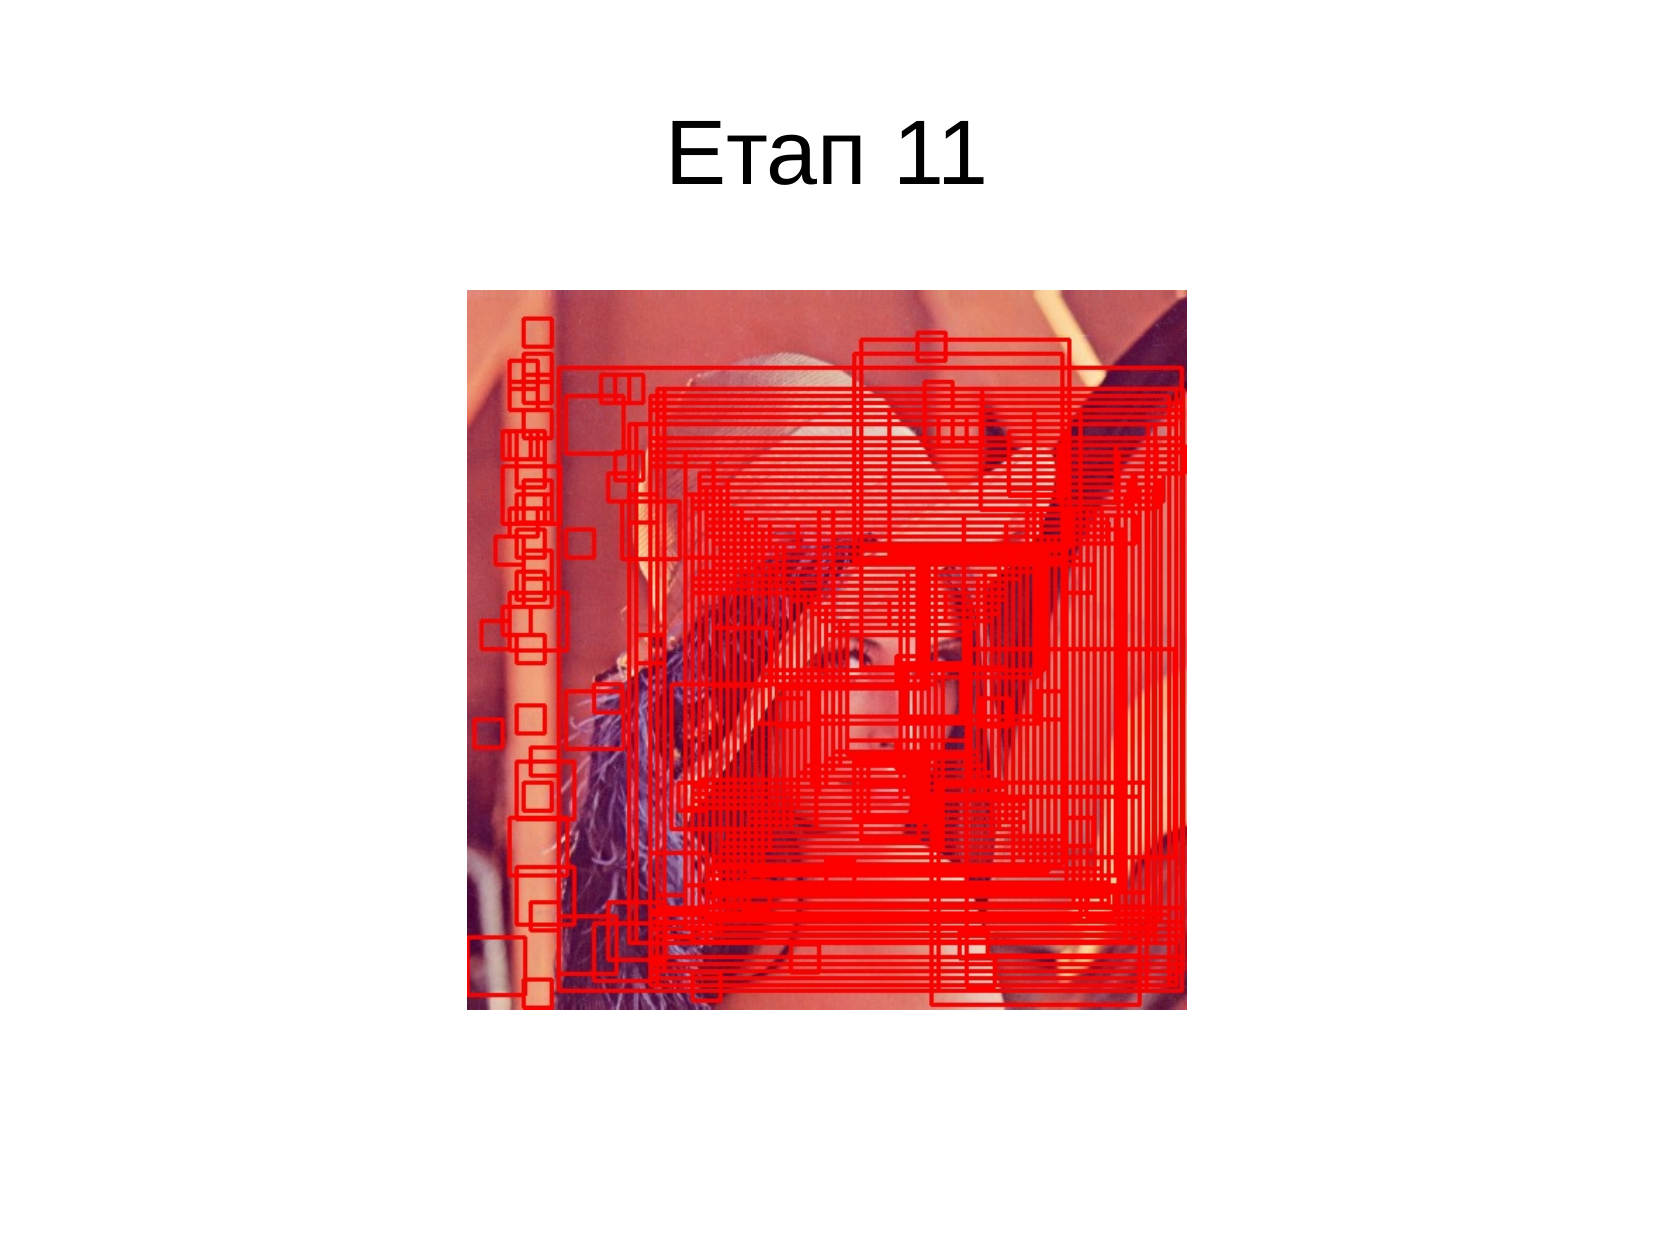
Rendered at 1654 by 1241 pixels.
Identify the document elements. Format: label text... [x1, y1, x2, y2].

title Етап 11 [82, 49, 1571, 257]
picture [467, 290, 1187, 1010]
